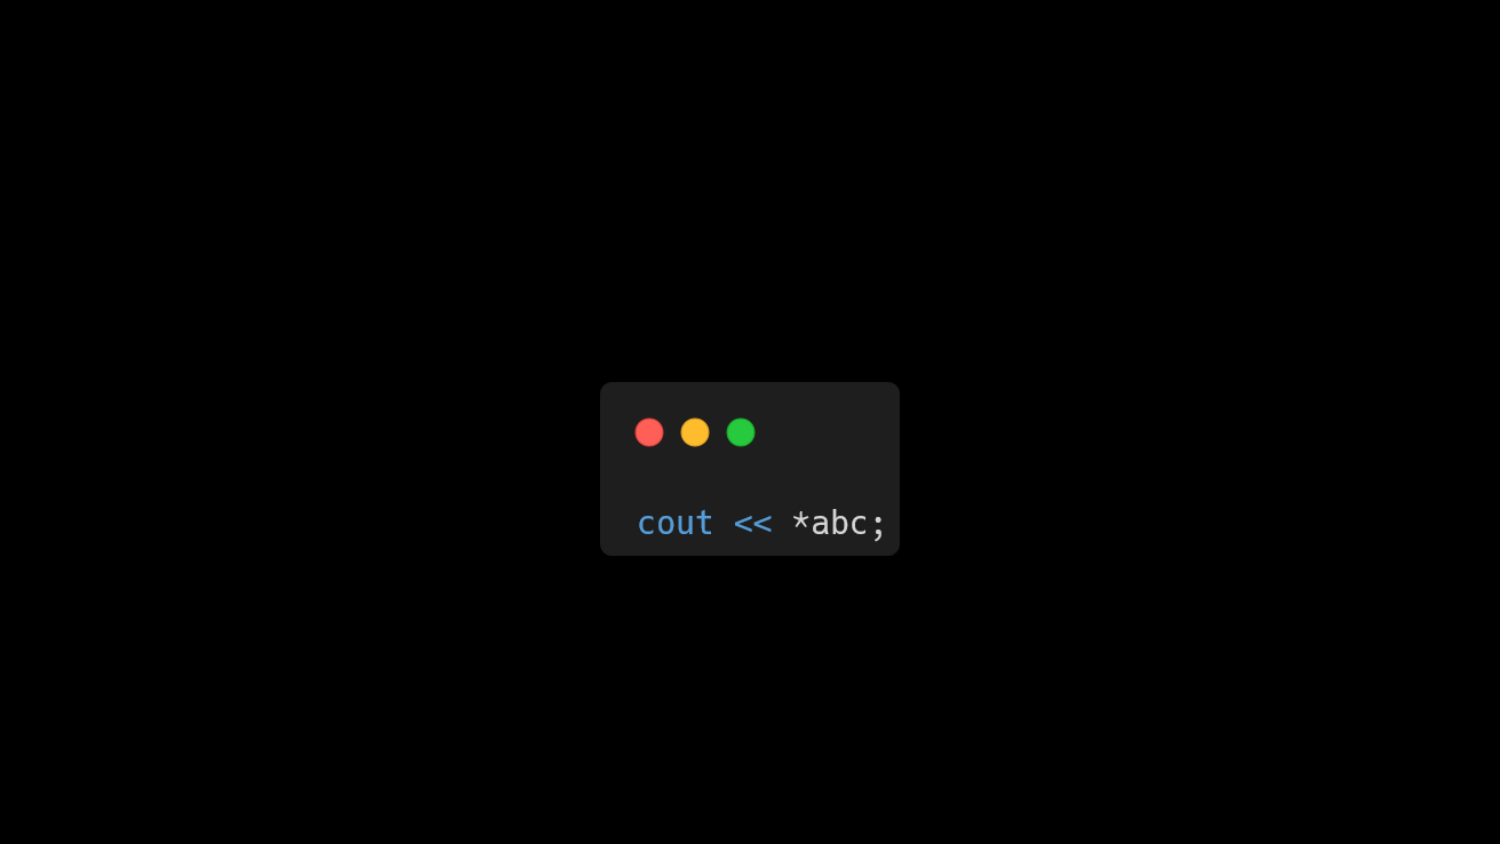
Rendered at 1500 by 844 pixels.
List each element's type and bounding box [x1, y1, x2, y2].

picture [472, 254, 1028, 684]
